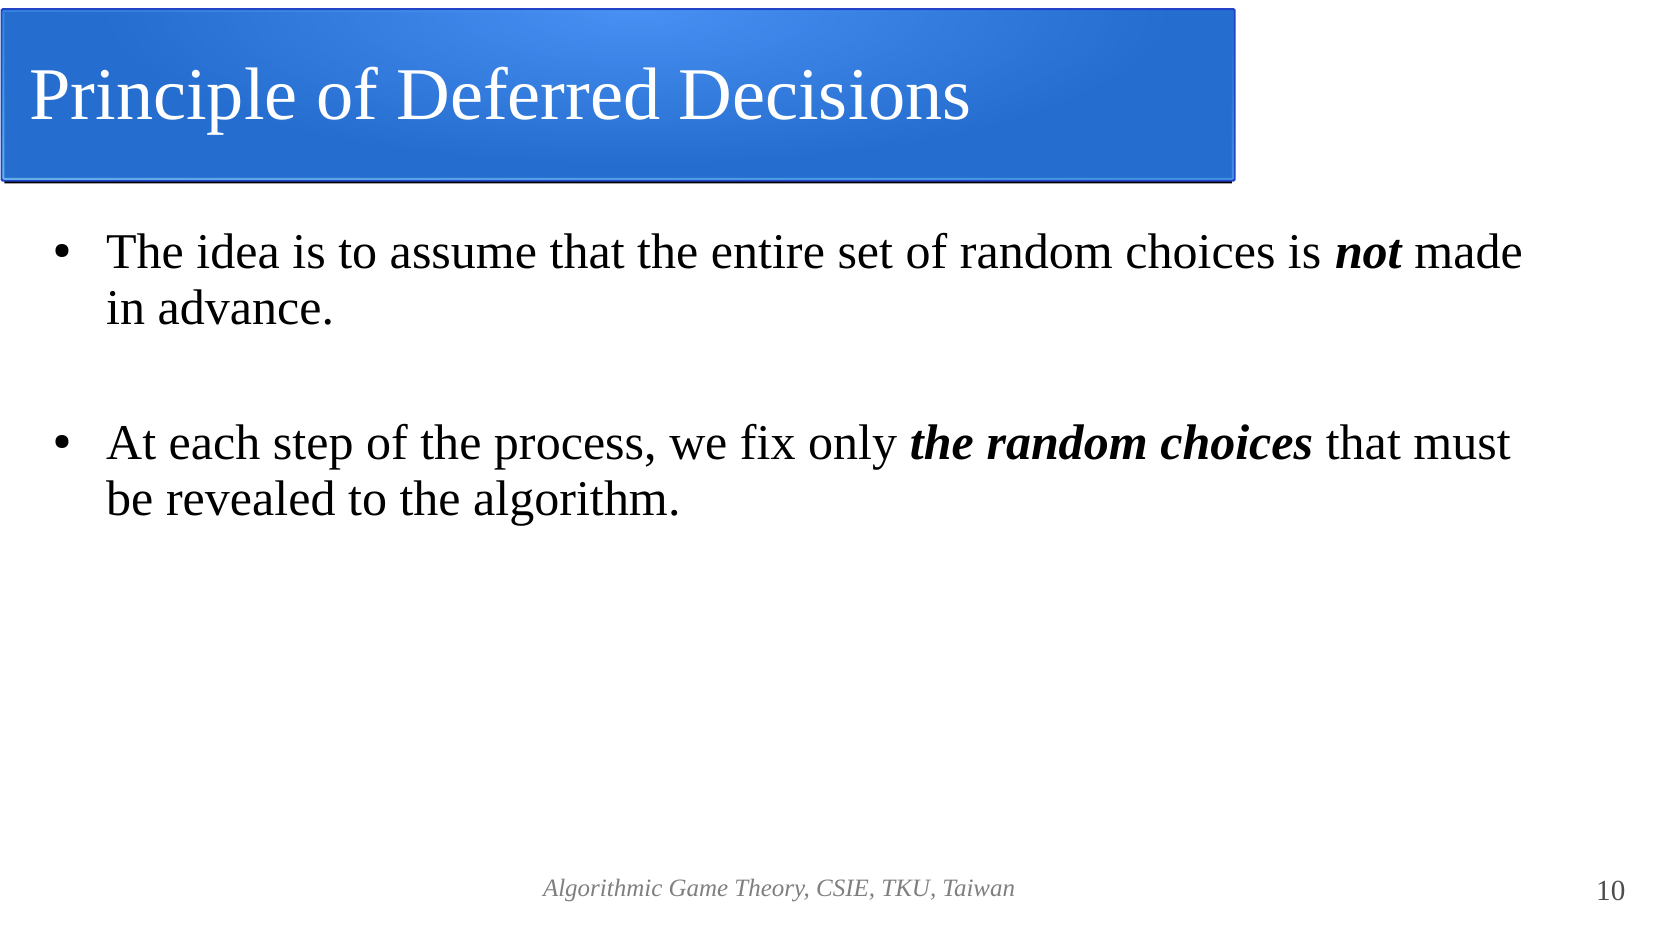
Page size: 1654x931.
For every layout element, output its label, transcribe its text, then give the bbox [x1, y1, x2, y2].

title Principle of Deferred Decisions [29, 17, 1138, 172]
list The idea is to assume that the entire set of random choices is not made in advance. At each step of the process, we fix only the random choices that must be revealed to the algorithm. [35, 224, 1524, 815]
